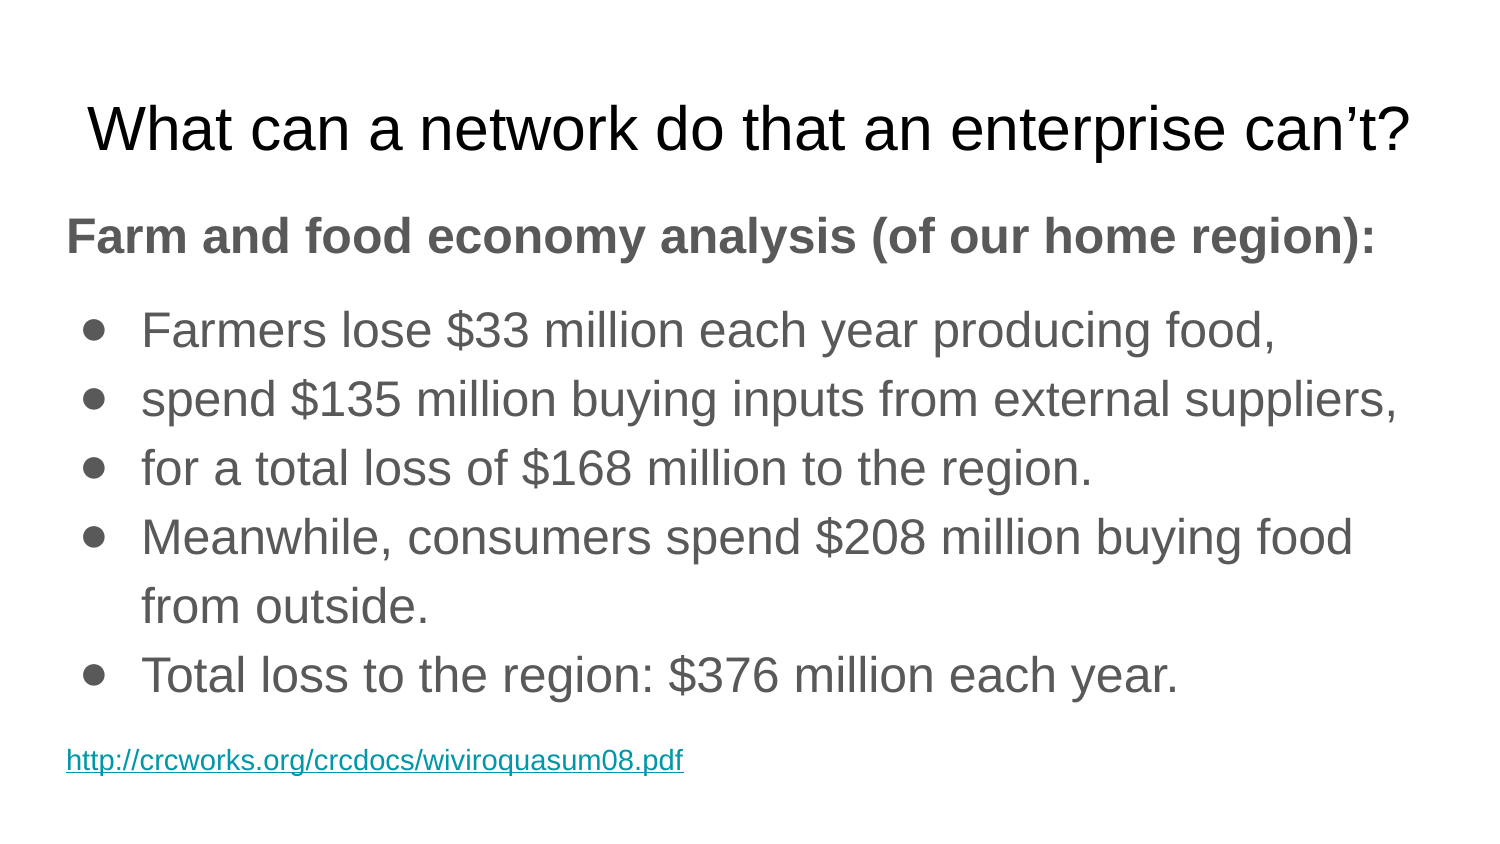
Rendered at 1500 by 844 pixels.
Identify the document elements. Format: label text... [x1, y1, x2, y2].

list Farm and food economy analysis (of our home region): Farmers lose $33 million each year producing food, spend $135 million buying inputs from external suppliers, for a total loss of $168 million to the region. Meanwhile, consumers spend $208 million buying food from outside. Total loss to the region: $376 million each year. http://crcworks.org/crcdocs/wiviroquasum08.pdf [51, 189, 1449, 750]
title What can a network do that an enterprise can’t? [51, 72, 1449, 167]
